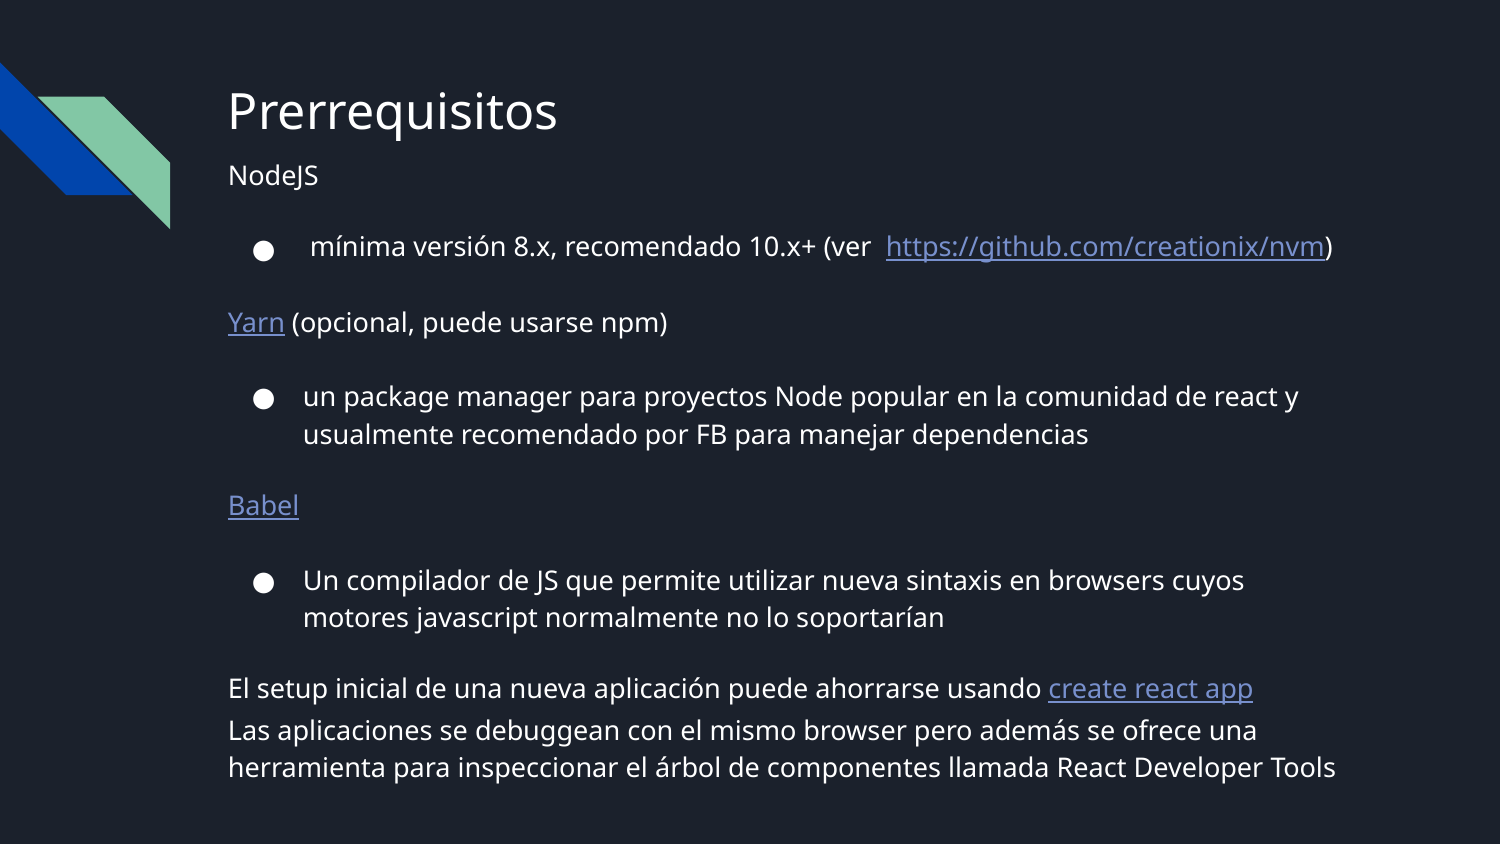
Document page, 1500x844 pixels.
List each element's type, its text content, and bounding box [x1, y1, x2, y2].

list NodeJS mínima versión 8.x, recomendado 10.x+ (ver https://github.com/creationix/nvm) Yarn (opcional, puede usarse npm) un package manager para proyectos Node popular en la comunidad de react y usualmente recomendado por FB para manejar dependencias Babel Un compilador de JS que permite utilizar nueva sintaxis en browsers cuyos motores javascript normalmente no lo soportarían El setup inicial de una nueva aplicación puede ahorrarse usando create react app Las aplicaciones se debuggean con el mismo browser pero además se ofrece una herramienta para inspeccionar el árbol de componentes llamada React Developer Tools [212, 138, 1368, 826]
title Prerrequisitos [212, 64, 1368, 138]
